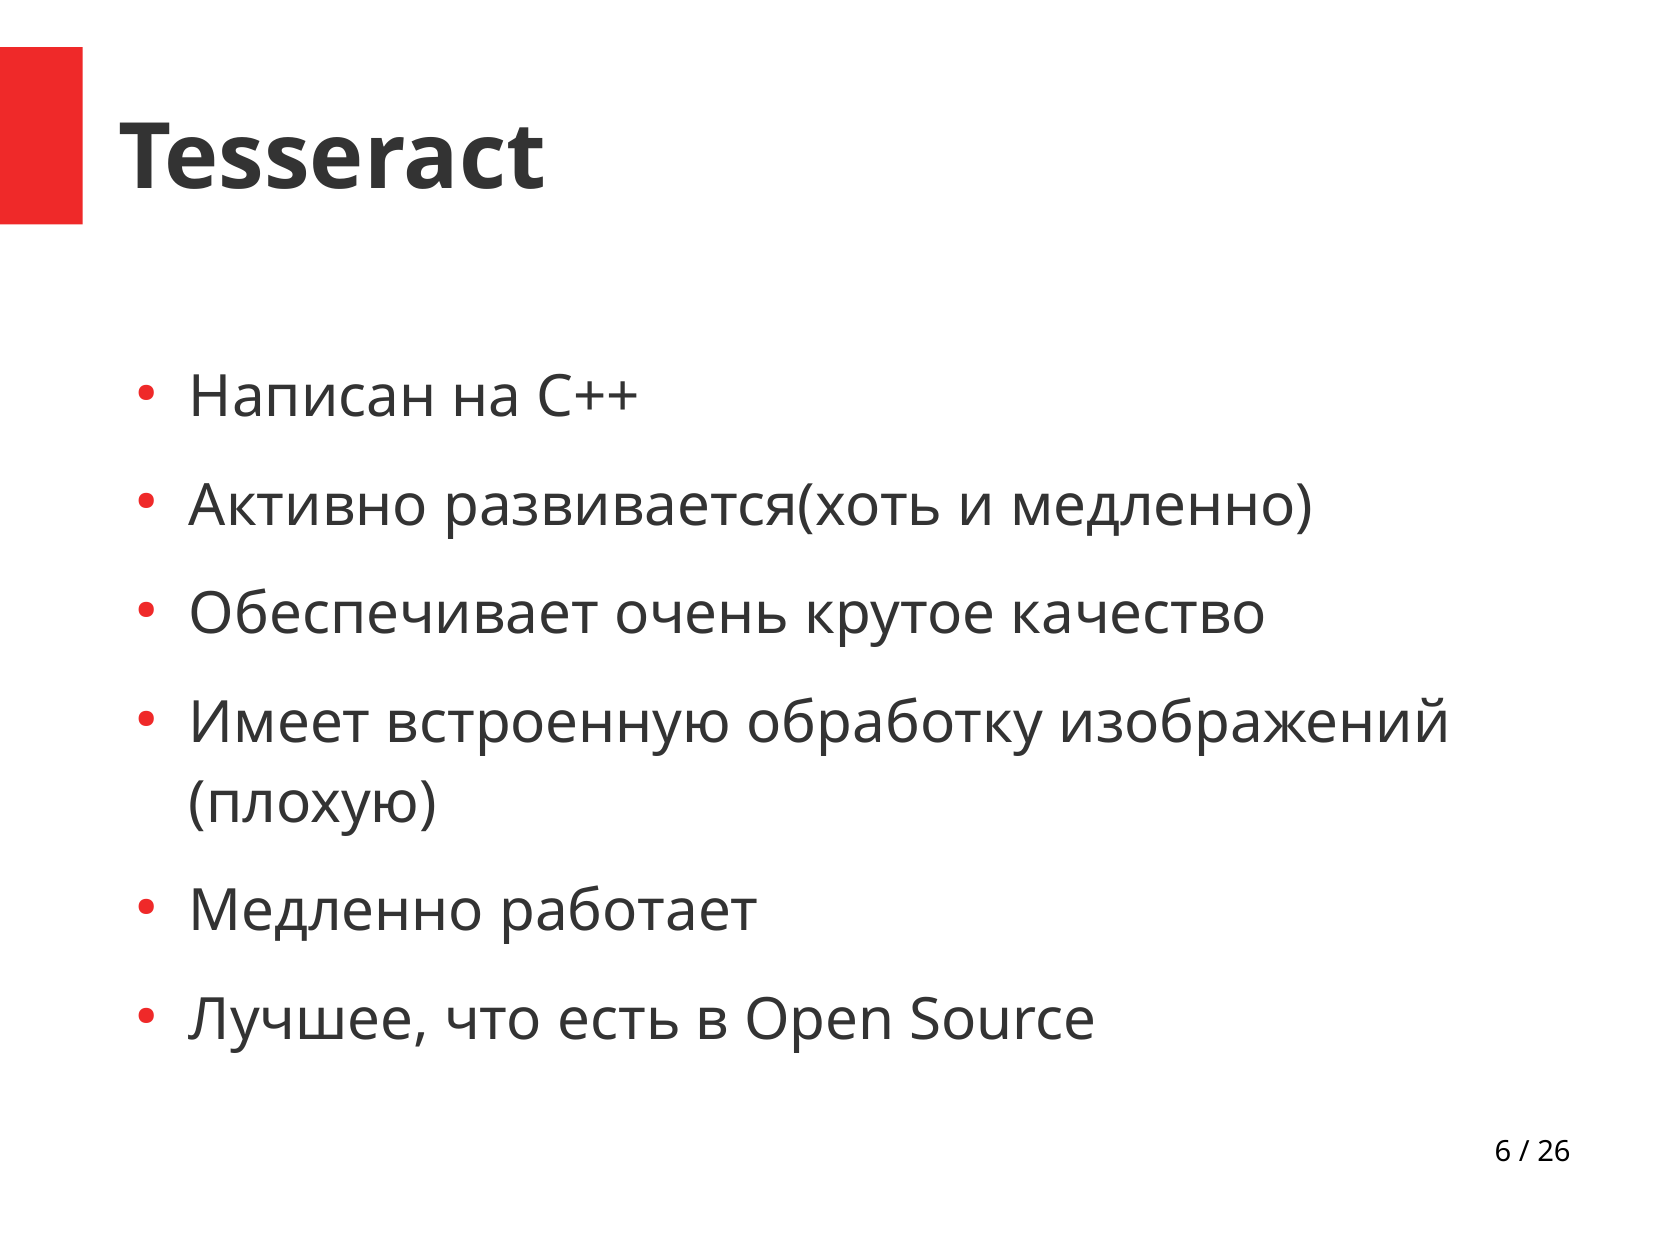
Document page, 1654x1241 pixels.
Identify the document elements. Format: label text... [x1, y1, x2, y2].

title Tesseract [118, 49, 1571, 257]
list Написан на C++ Активно развивается(хоть и медленно) Обеспечивает очень крутое качество Имеет встроенную обработку изображений (плохую) Медленно работает Лучшее, что есть в Open Source [118, 354, 1536, 1074]
